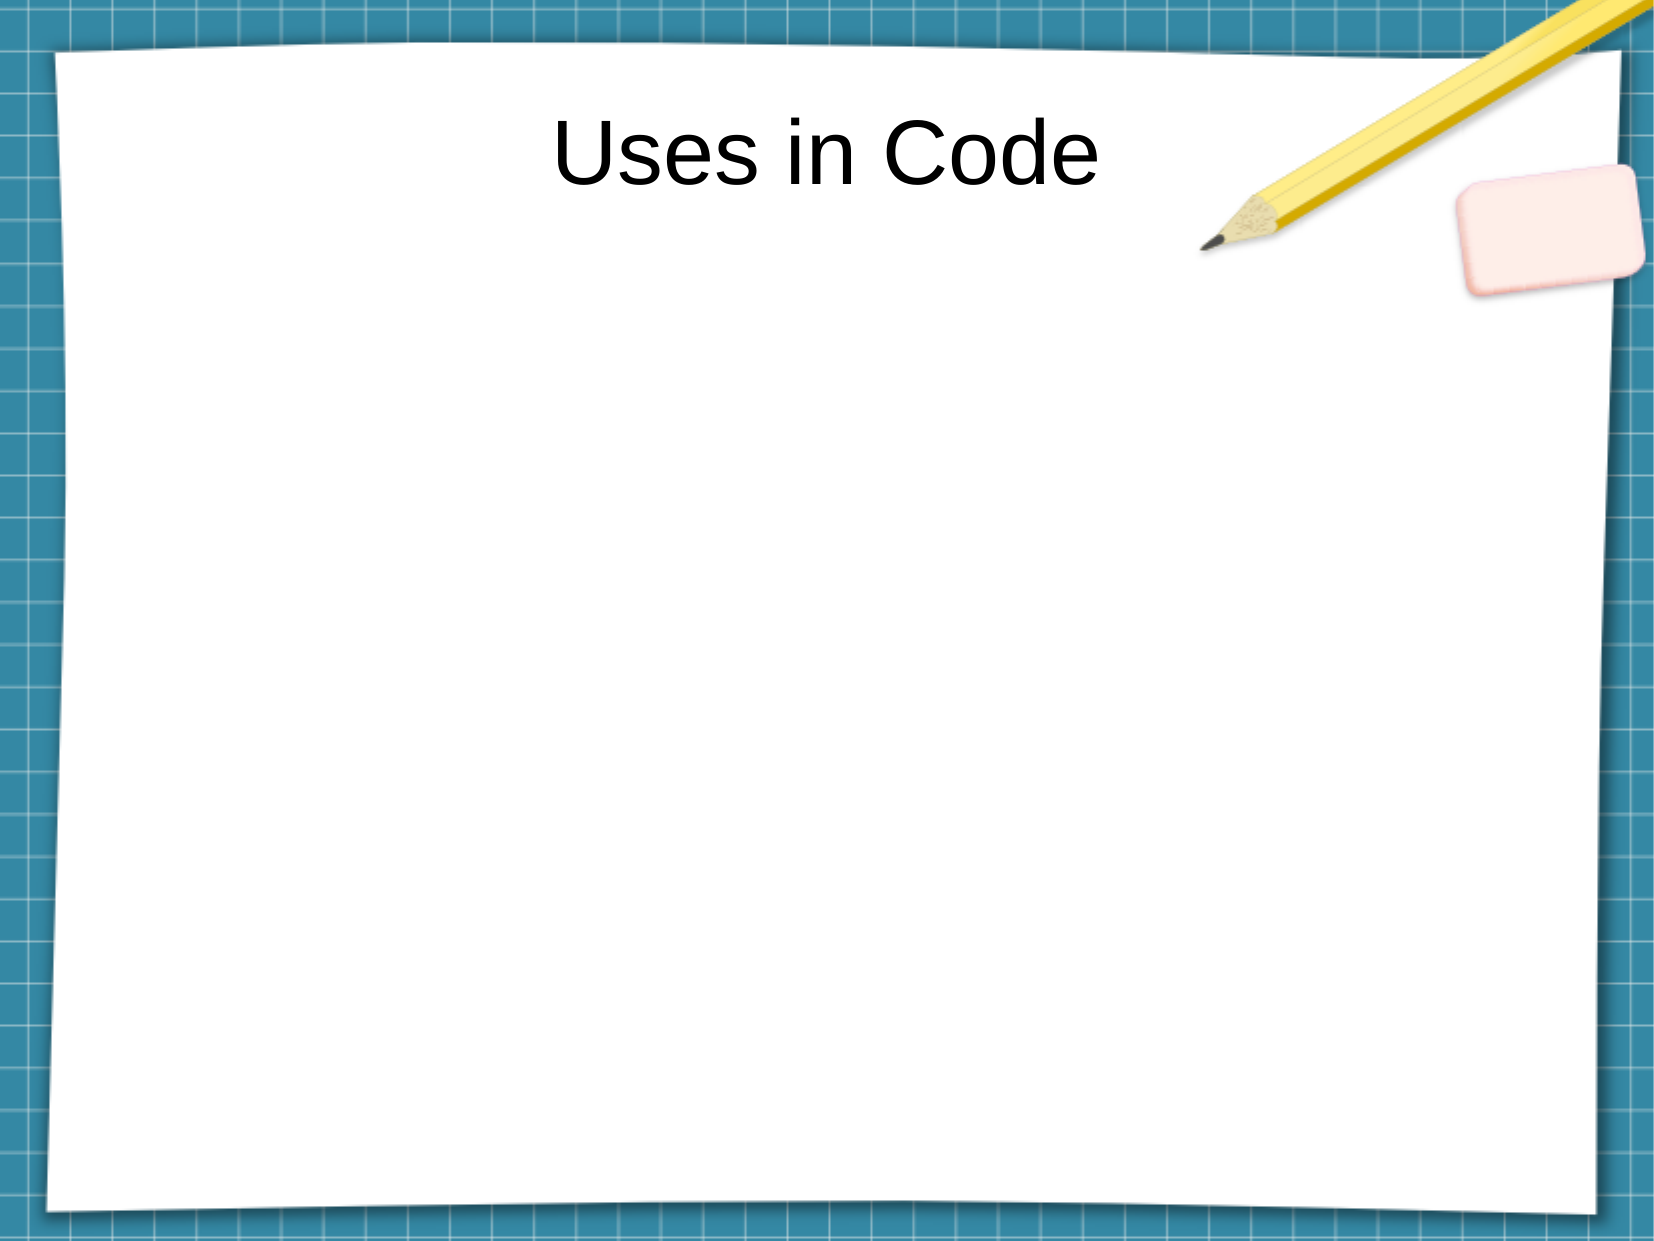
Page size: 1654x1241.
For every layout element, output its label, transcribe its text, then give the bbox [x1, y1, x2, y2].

picture [0, 0, 1654, 1241]
title Uses in Code [82, 49, 1571, 257]
